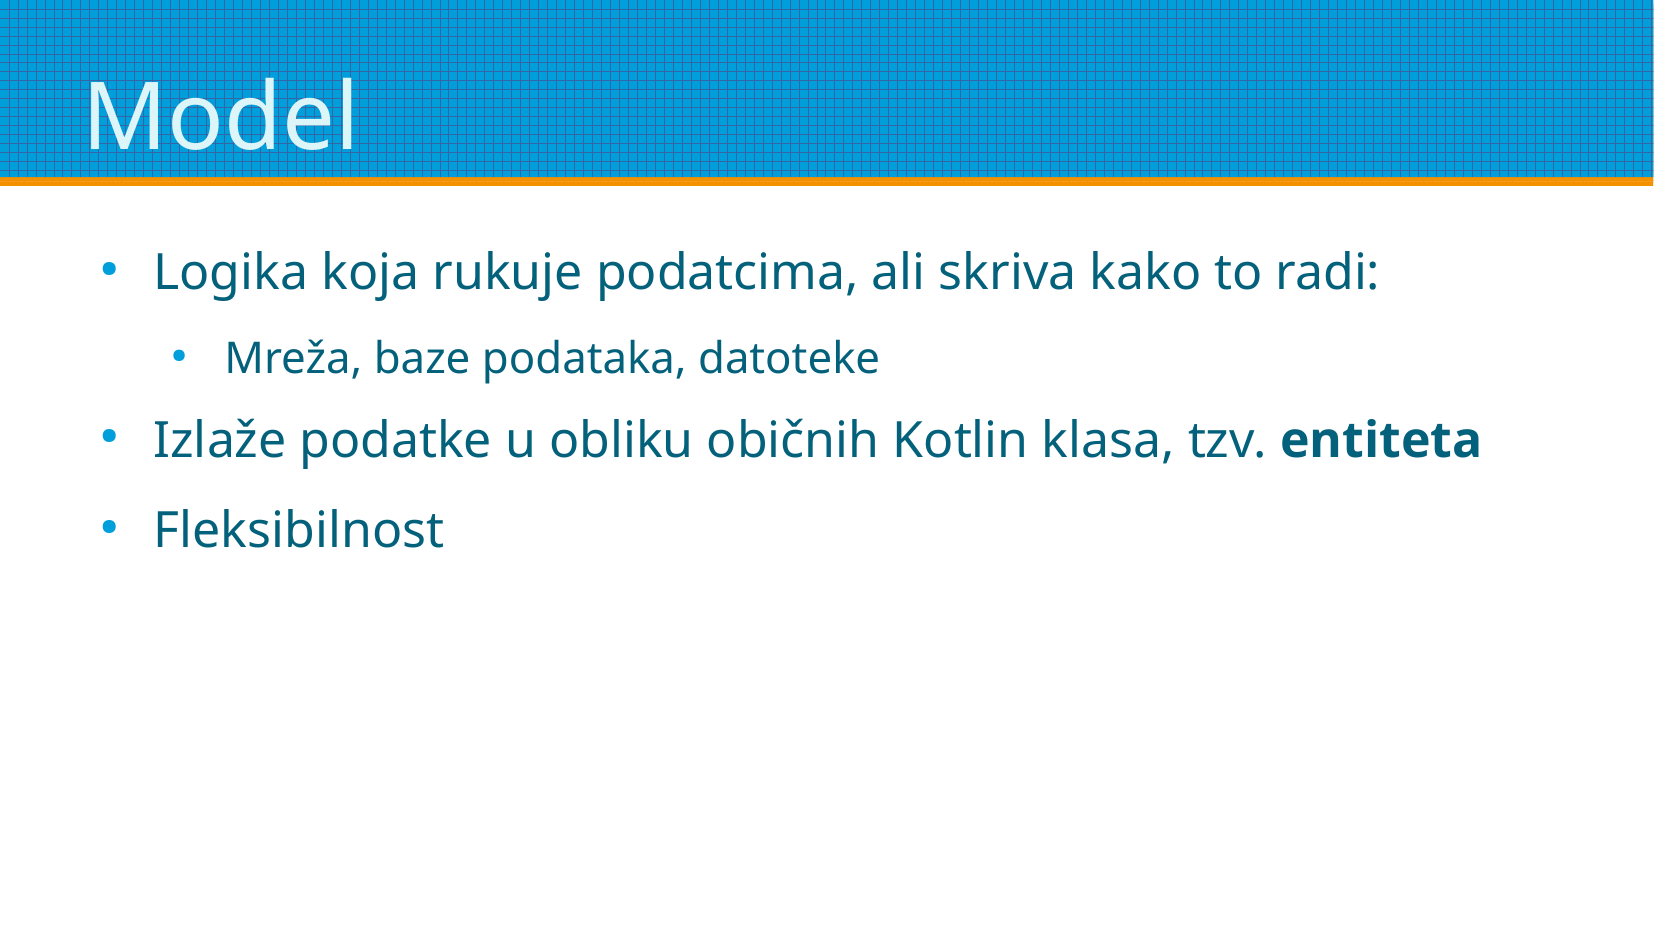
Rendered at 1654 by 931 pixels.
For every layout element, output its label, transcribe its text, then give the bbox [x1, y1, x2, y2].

title Model [82, 14, 1571, 178]
list Logika koja rukuje podatcima, ali skriva kako to radi: Mreža, baze podataka, datoteke Izlaže podatke u obliku običnih Kotlin klasa, tzv. entiteta Fleksibilnost [82, 236, 1571, 813]
